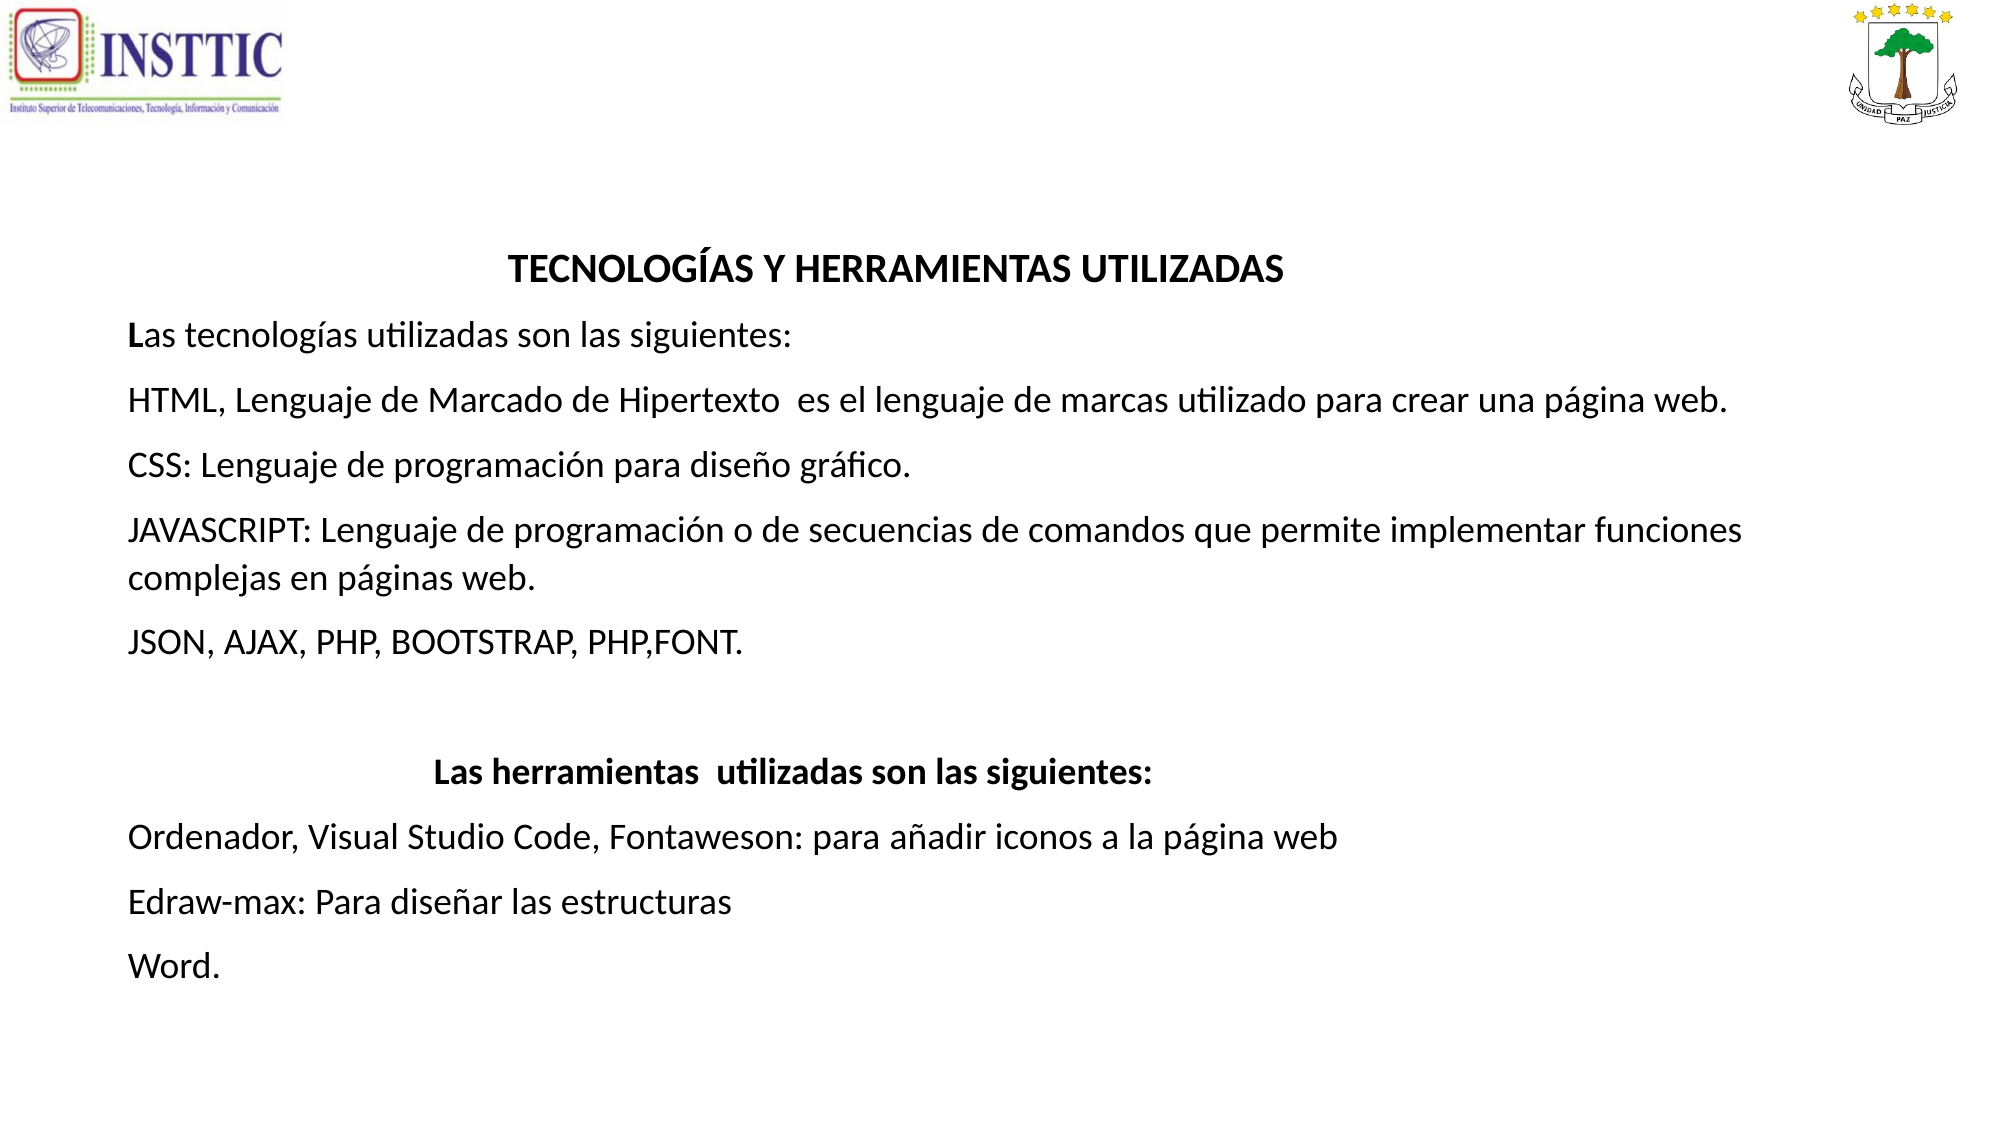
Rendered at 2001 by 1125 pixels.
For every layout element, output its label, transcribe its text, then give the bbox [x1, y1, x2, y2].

picture [1803, 0, 2000, 129]
text_box TECNOLOGÍAS Y HERRAMIENTAS UTILIZADAS Las tecnologías utilizadas son las siguientes: HTML, Lenguaje de Marcado de Hipertexto es el lenguaje de marcas utilizado para crear una página web. CSS: Lenguaje de programación para diseño gráfico. JAVASCRIPT: Lenguaje de programación o de secuencias de comandos que permite implementar funciones complejas en páginas web. JSON, AJAX, PHP, BOOTSTRAP, PHP,FONT. Las herramientas utilizadas son las siguientes: Ordenador, Visual Studio Code, Fontaweson: para añadir iconos a la página web Edraw-max: Para diseñar las estructuras Word. [112, 229, 1888, 1066]
picture [0, 0, 291, 127]
